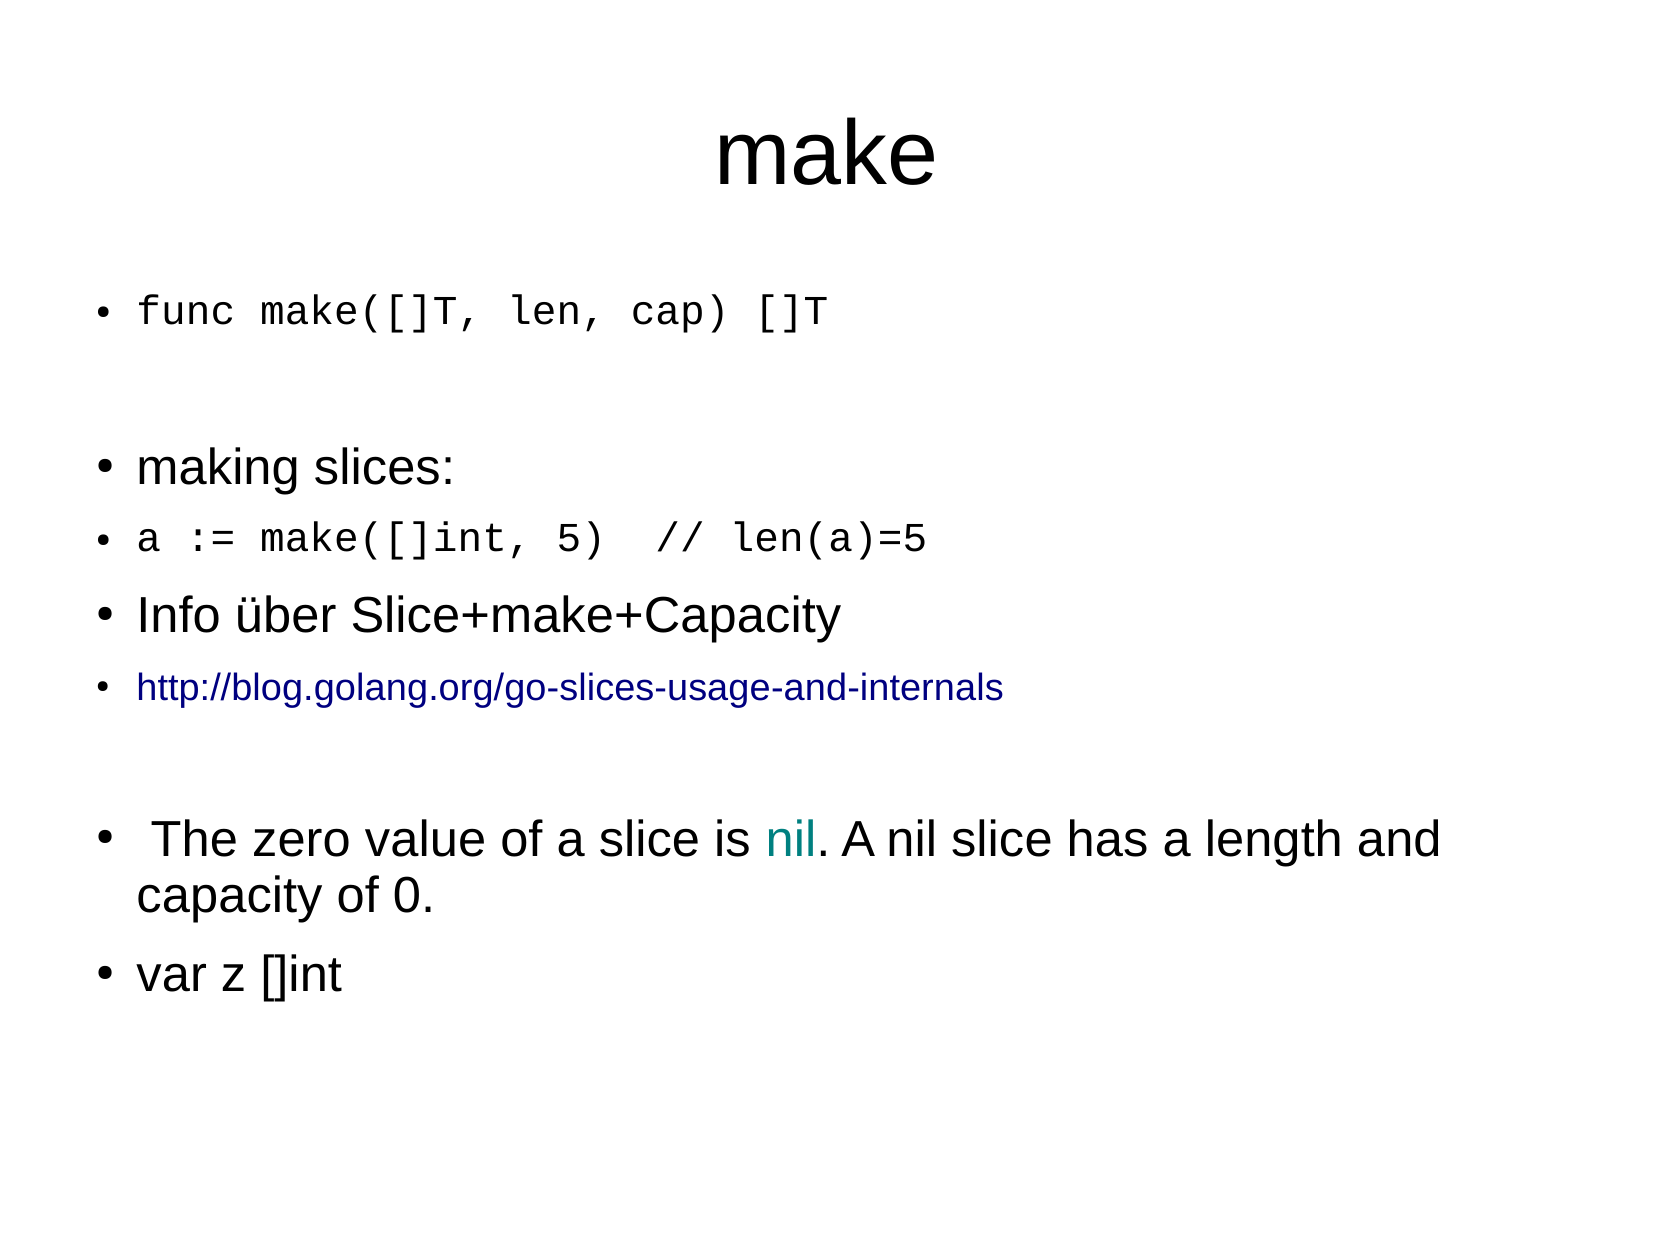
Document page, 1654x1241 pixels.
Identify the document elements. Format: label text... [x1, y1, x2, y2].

title make [82, 49, 1571, 257]
list func make([]T, len, cap) []T making slices: a := make([]int, 5) // len(a)=5 Info über Slice+make+Capacity http://blog.golang.org/go-slices-usage-and-internals The zero value of a slice is nil. A nil slice has a length and capacity of 0. var z []int [82, 290, 1538, 1010]
